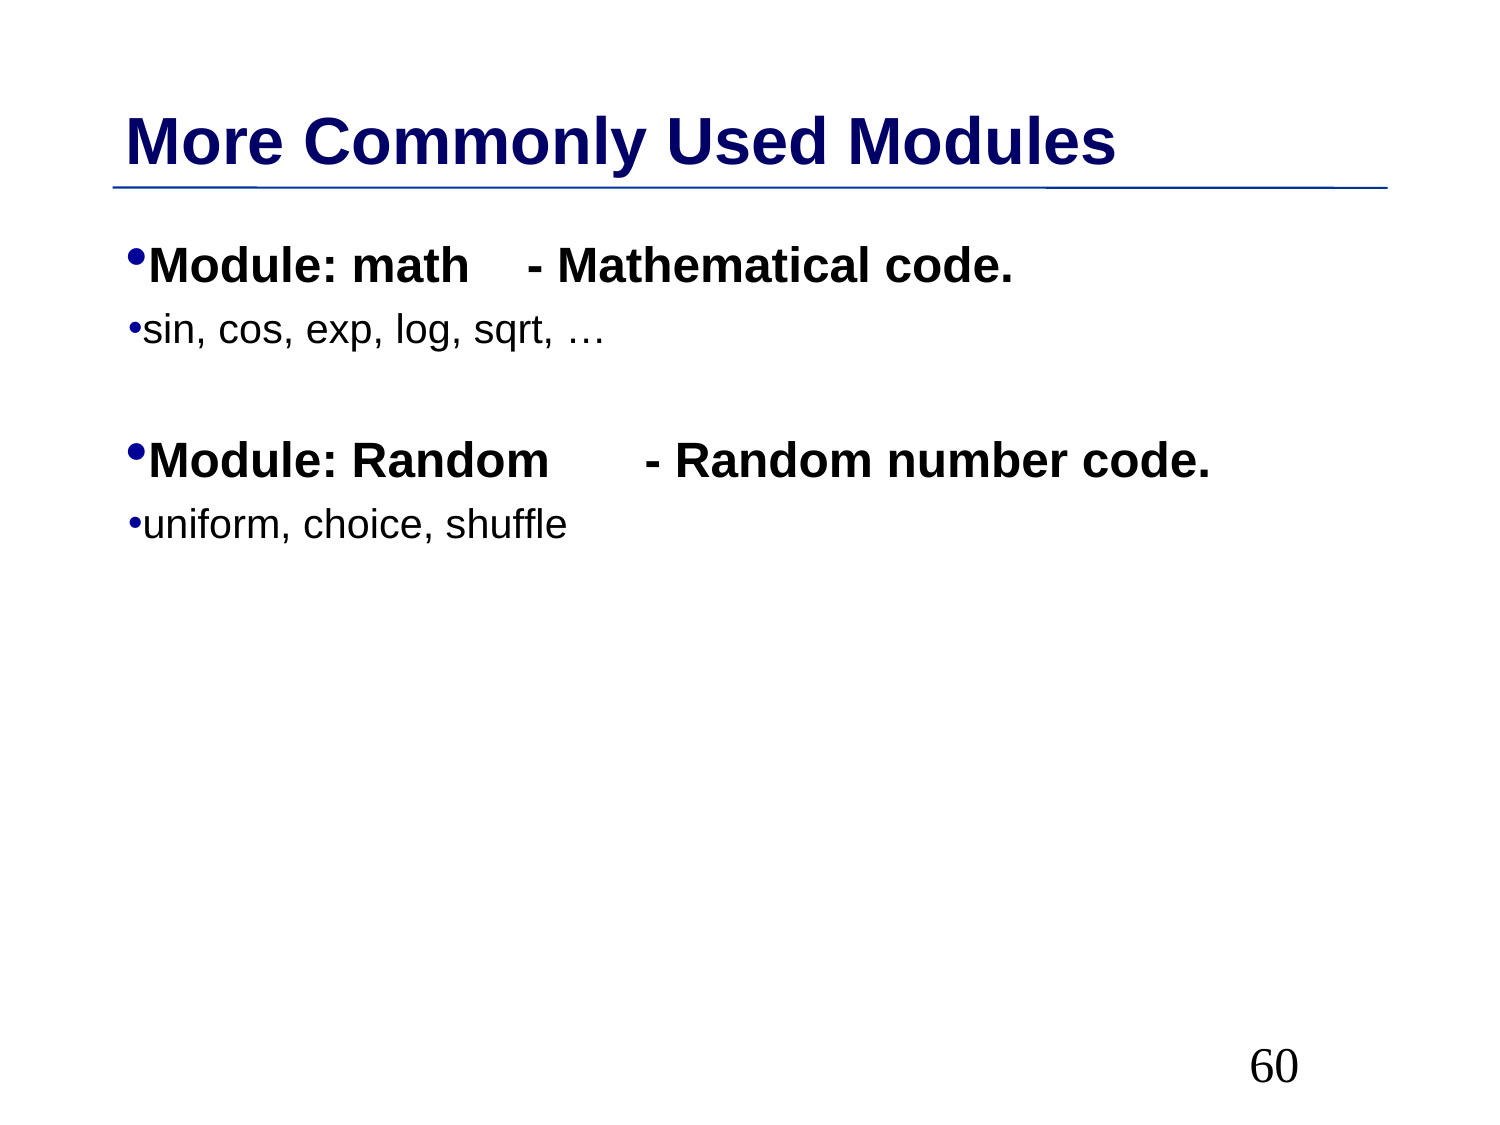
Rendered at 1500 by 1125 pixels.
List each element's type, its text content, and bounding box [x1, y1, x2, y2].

text_box <number> [1074, 994, 1387, 1125]
title More Commonly Used Modules [112, 90, 1388, 185]
list Module: math - Mathematical code. sin, cos, exp, log, sqrt, … Module: Random - Random number code. uniform, choice, shuffle [114, 225, 1385, 558]
